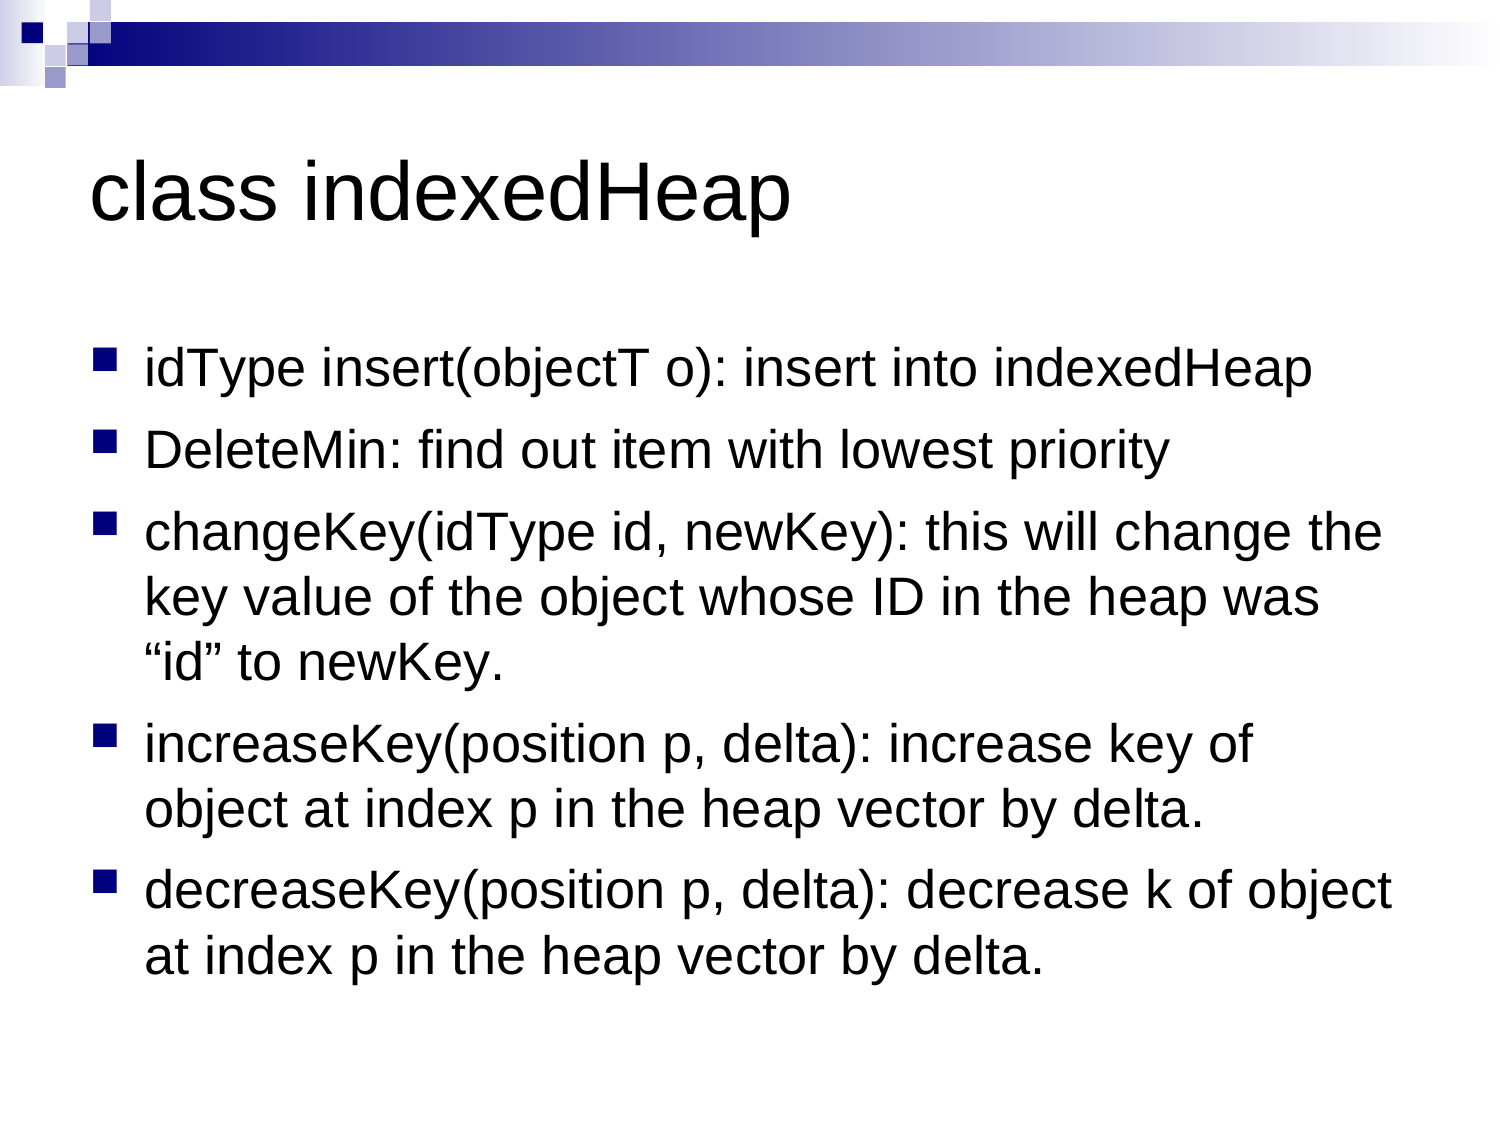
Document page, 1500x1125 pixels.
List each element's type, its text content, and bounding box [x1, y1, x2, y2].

title class indexedHeap [75, 75, 1426, 301]
list idType insert(objectT o): insert into indexedHeap DeleteMin: find out item with lowest priority changeKey(idType id, newKey): this will change the key value of the object whose ID in the heap was “id” to newKey. increaseKey(position p, delta): increase key of object at index p in the heap vector by delta. decreaseKey(position p, delta): decrease k of object at index p in the heap vector by delta. [75, 324, 1426, 1074]
